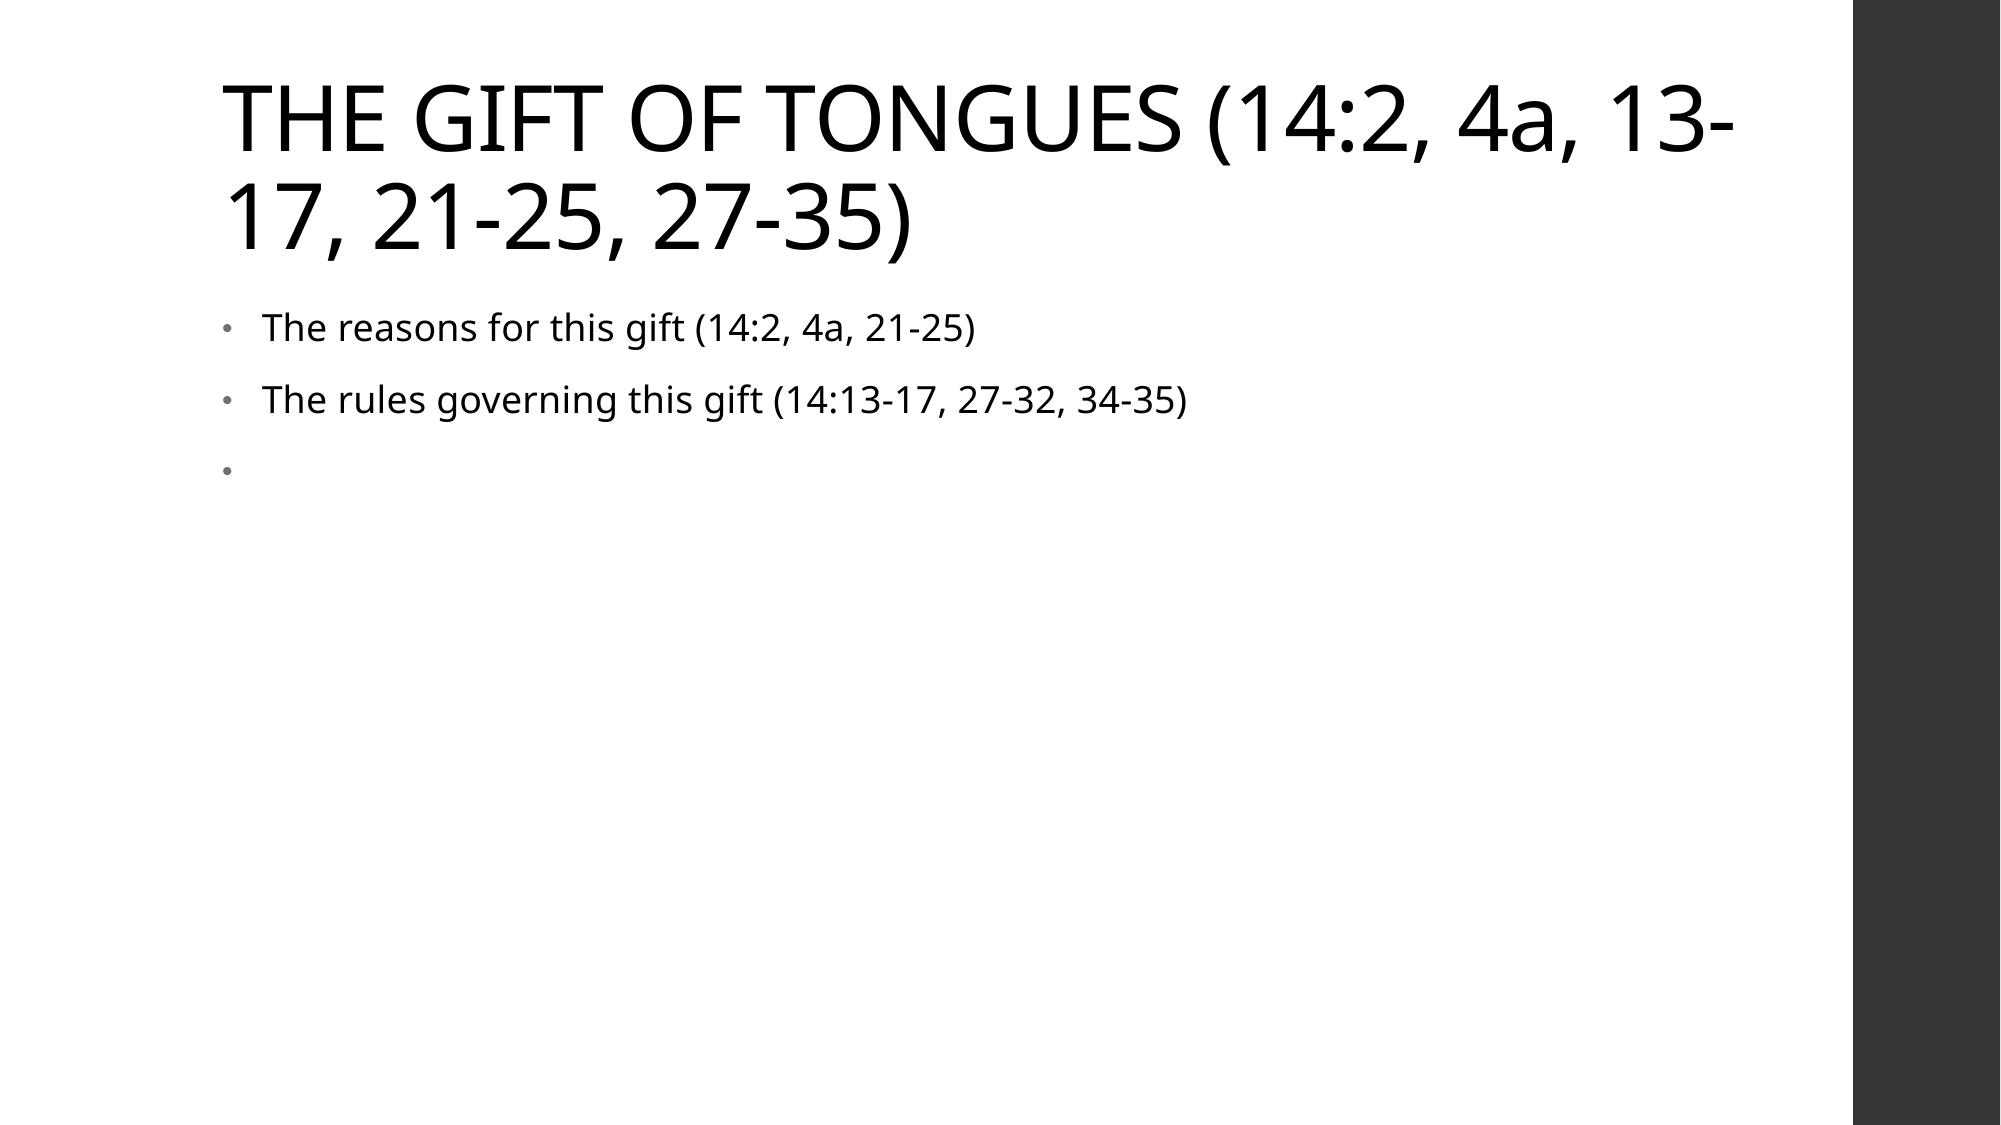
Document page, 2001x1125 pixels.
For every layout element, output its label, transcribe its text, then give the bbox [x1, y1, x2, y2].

title THE GIFT OF TONGUES (14:2, 4a, 13-17, 21-25, 27-35) [206, 60, 1797, 278]
list The reasons for this gift (14:2, 4a, 21-25) The rules governing this gift (14:13-17, 27-32, 34-35) [206, 299, 1617, 1014]
